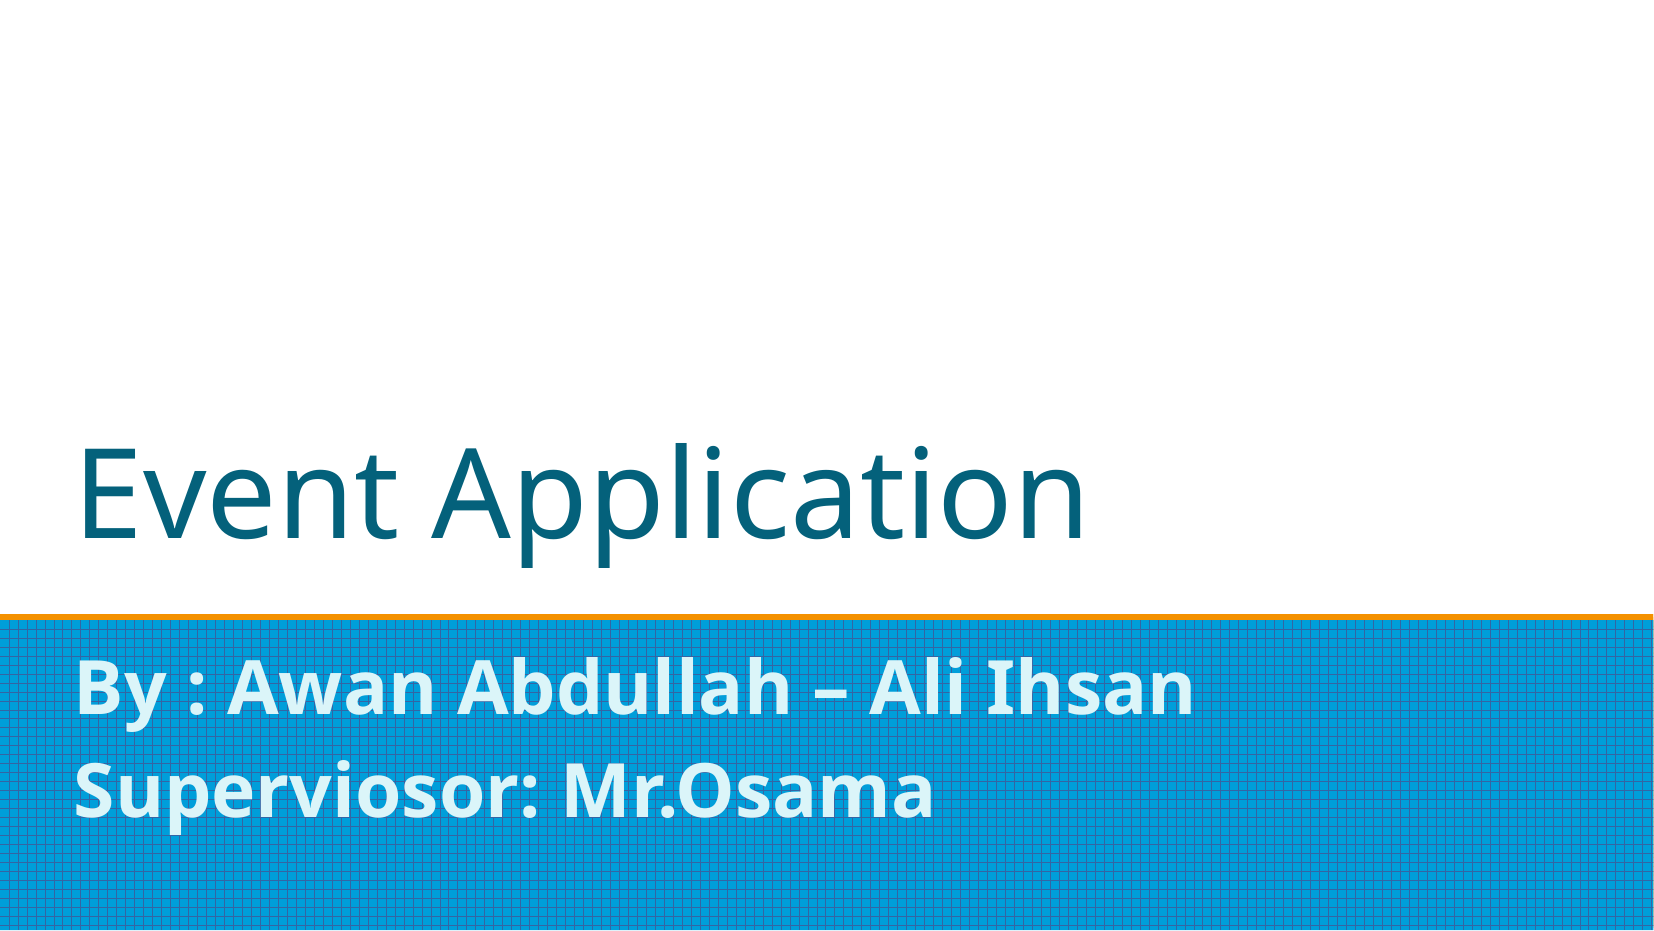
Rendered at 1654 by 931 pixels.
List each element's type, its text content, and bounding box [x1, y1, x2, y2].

title Event Application [73, 44, 1551, 576]
subtitle By : Awan Abdullah – Ali Ihsan Superviosor: Mr.Osama [73, 634, 1551, 840]
